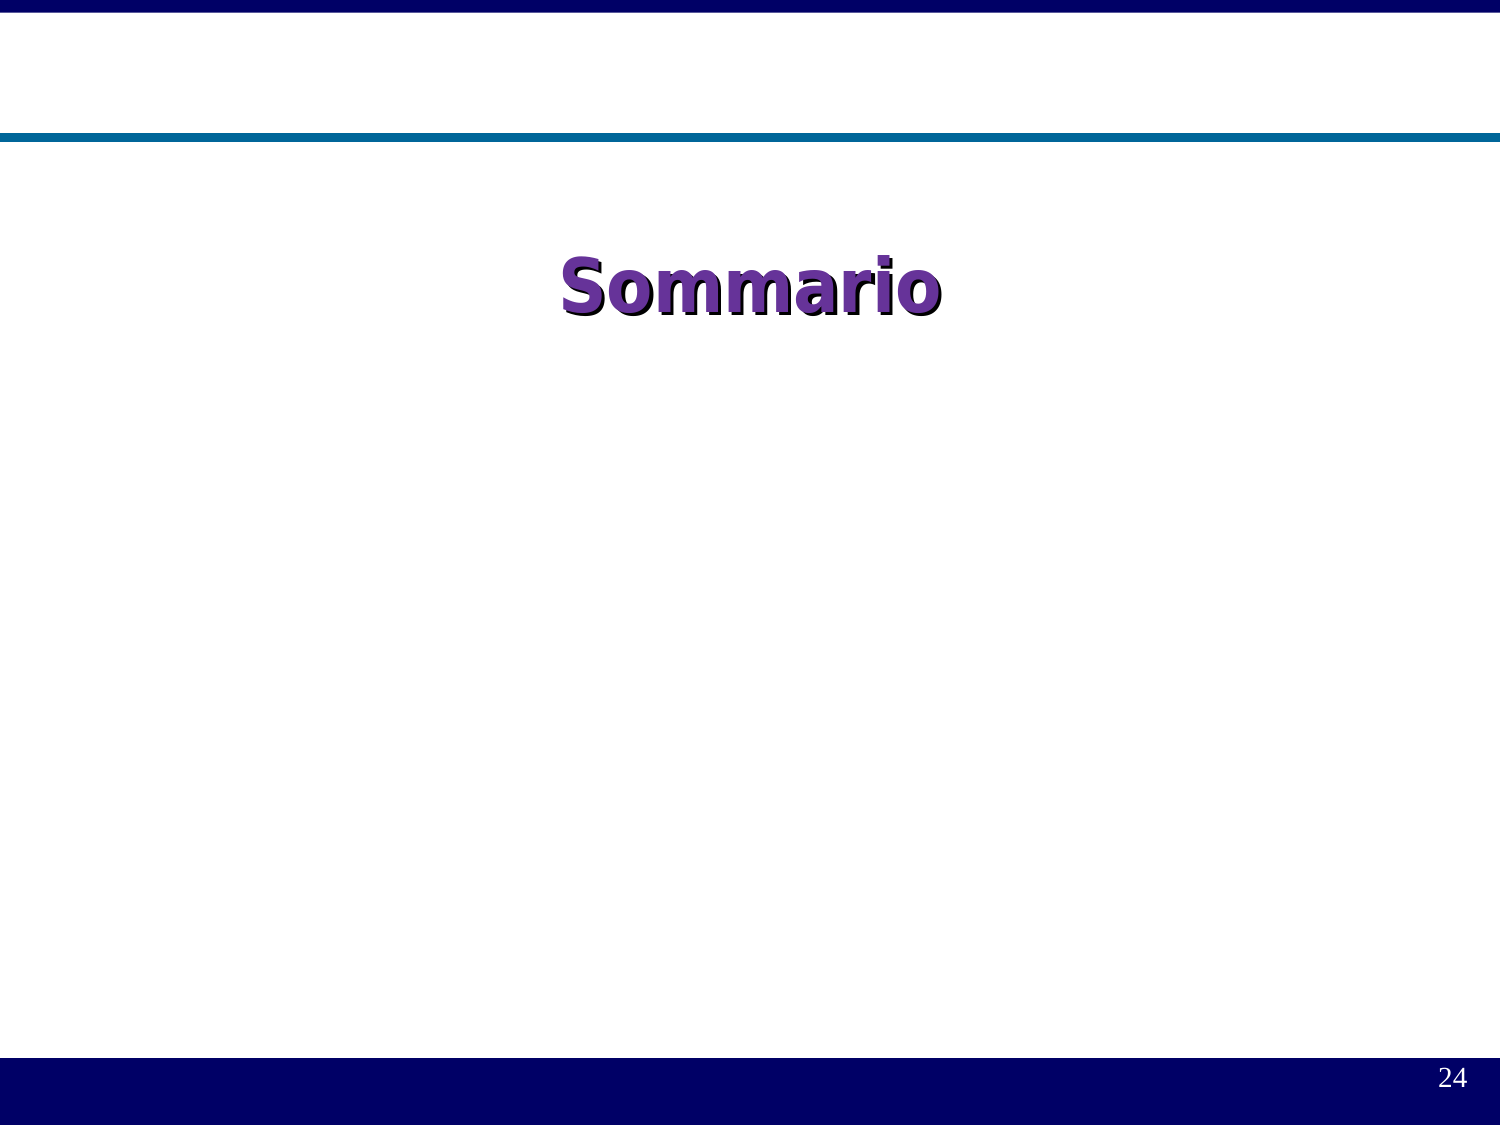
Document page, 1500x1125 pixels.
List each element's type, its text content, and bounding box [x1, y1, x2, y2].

subtitle Sommario [30, 0, 1471, 580]
